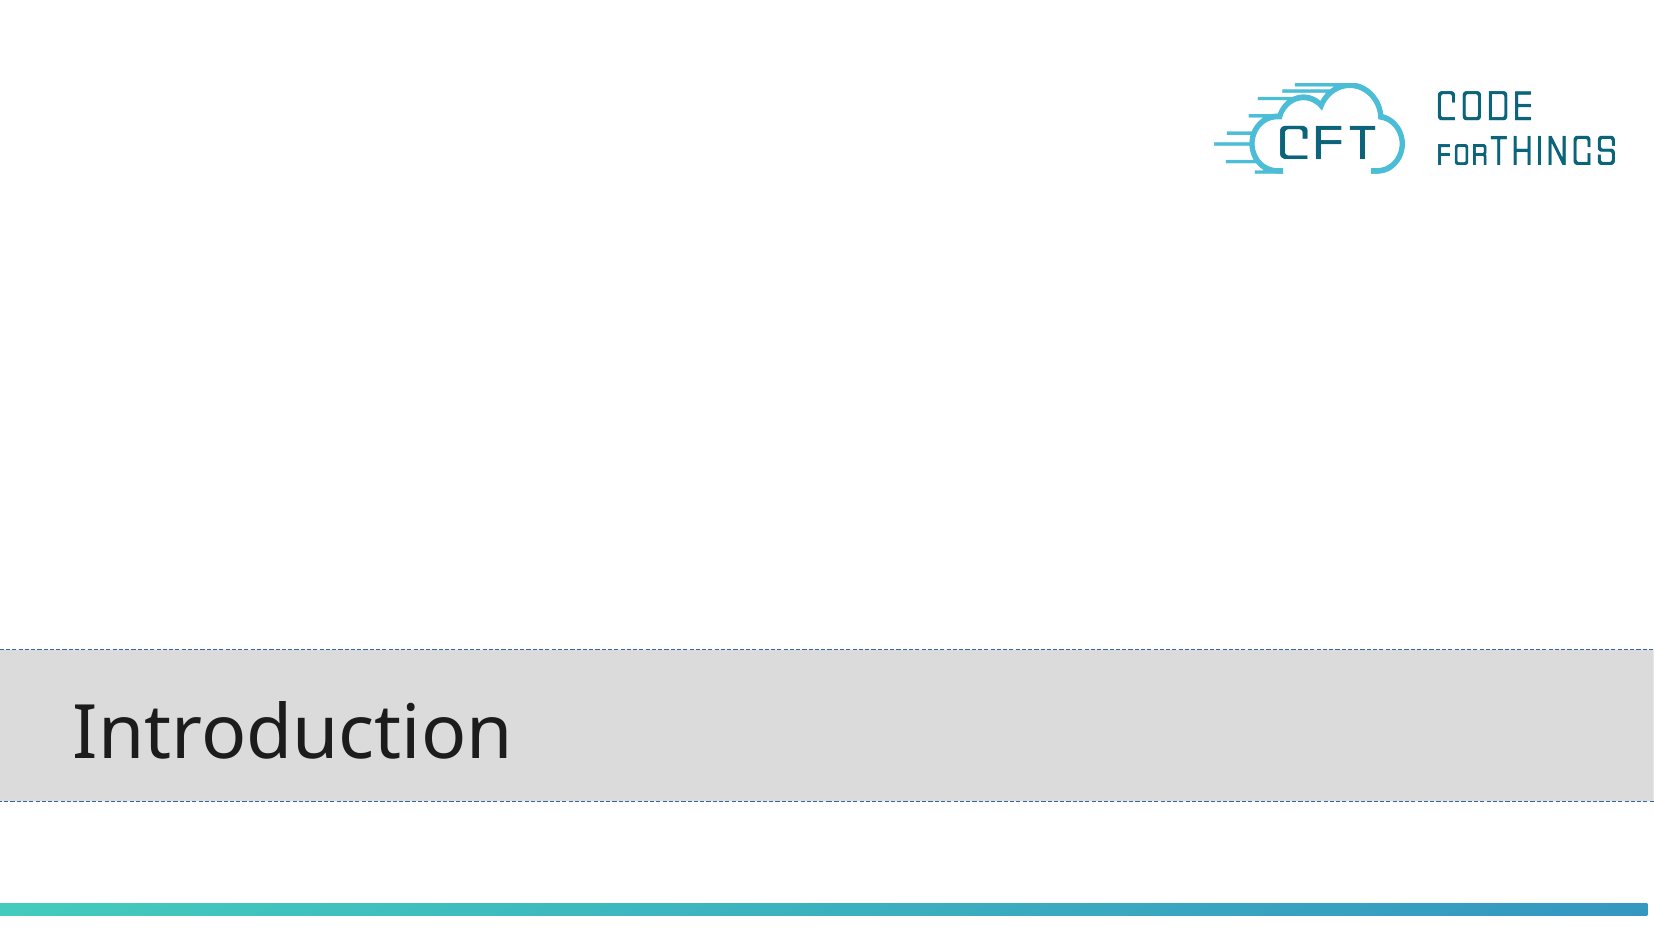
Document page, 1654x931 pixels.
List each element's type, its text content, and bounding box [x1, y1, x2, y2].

title Introduction [53, 651, 1542, 807]
picture [1214, 83, 1615, 174]
